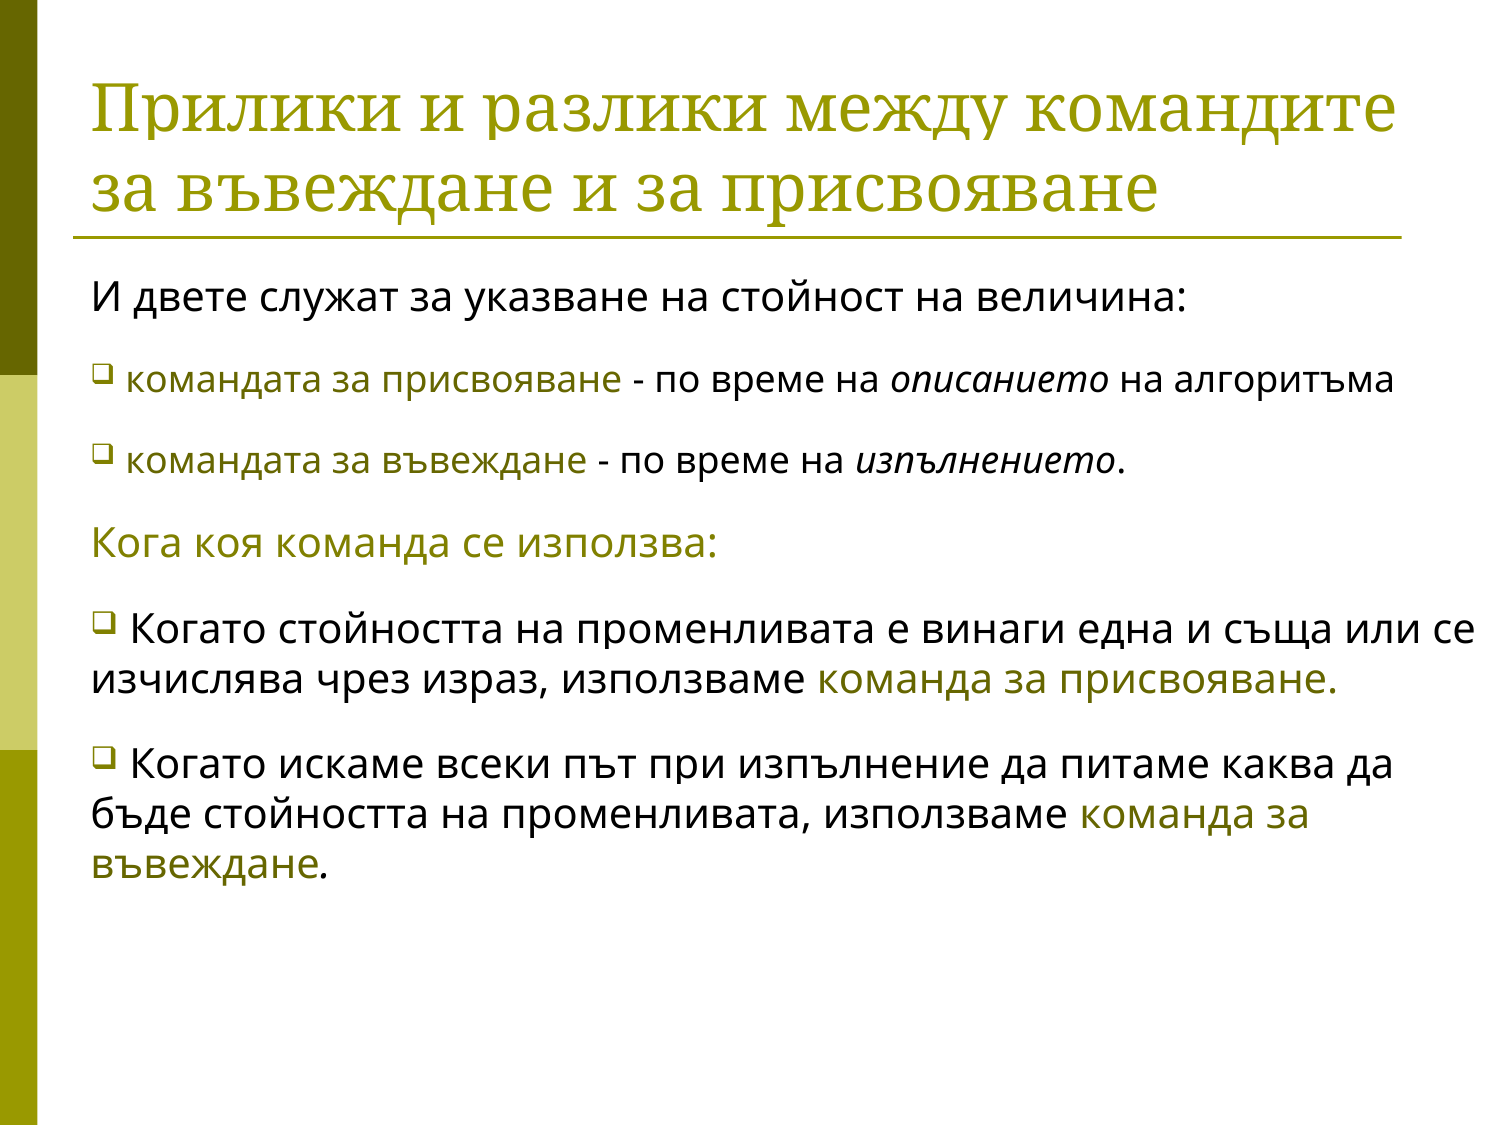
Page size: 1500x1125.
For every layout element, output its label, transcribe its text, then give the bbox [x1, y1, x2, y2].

list И двете служат за указване на стойност на величина: командата за присвояване - по време на описанието на алгоритъма командата за въвеждане - по време на изпълнението. Кога коя команда се използва: Когато стойността на променливата е винаги една и съща или се изчислява чрез израз, използваме команда за присвояване. Когато искаме всеки път при изпълнение да питаме каква да бъде стойността на променливата, използваме команда за въвеждане. [75, 262, 1500, 1125]
title Прилики и разлики между командите за въвеждане и за присвояване [75, 0, 1500, 233]
